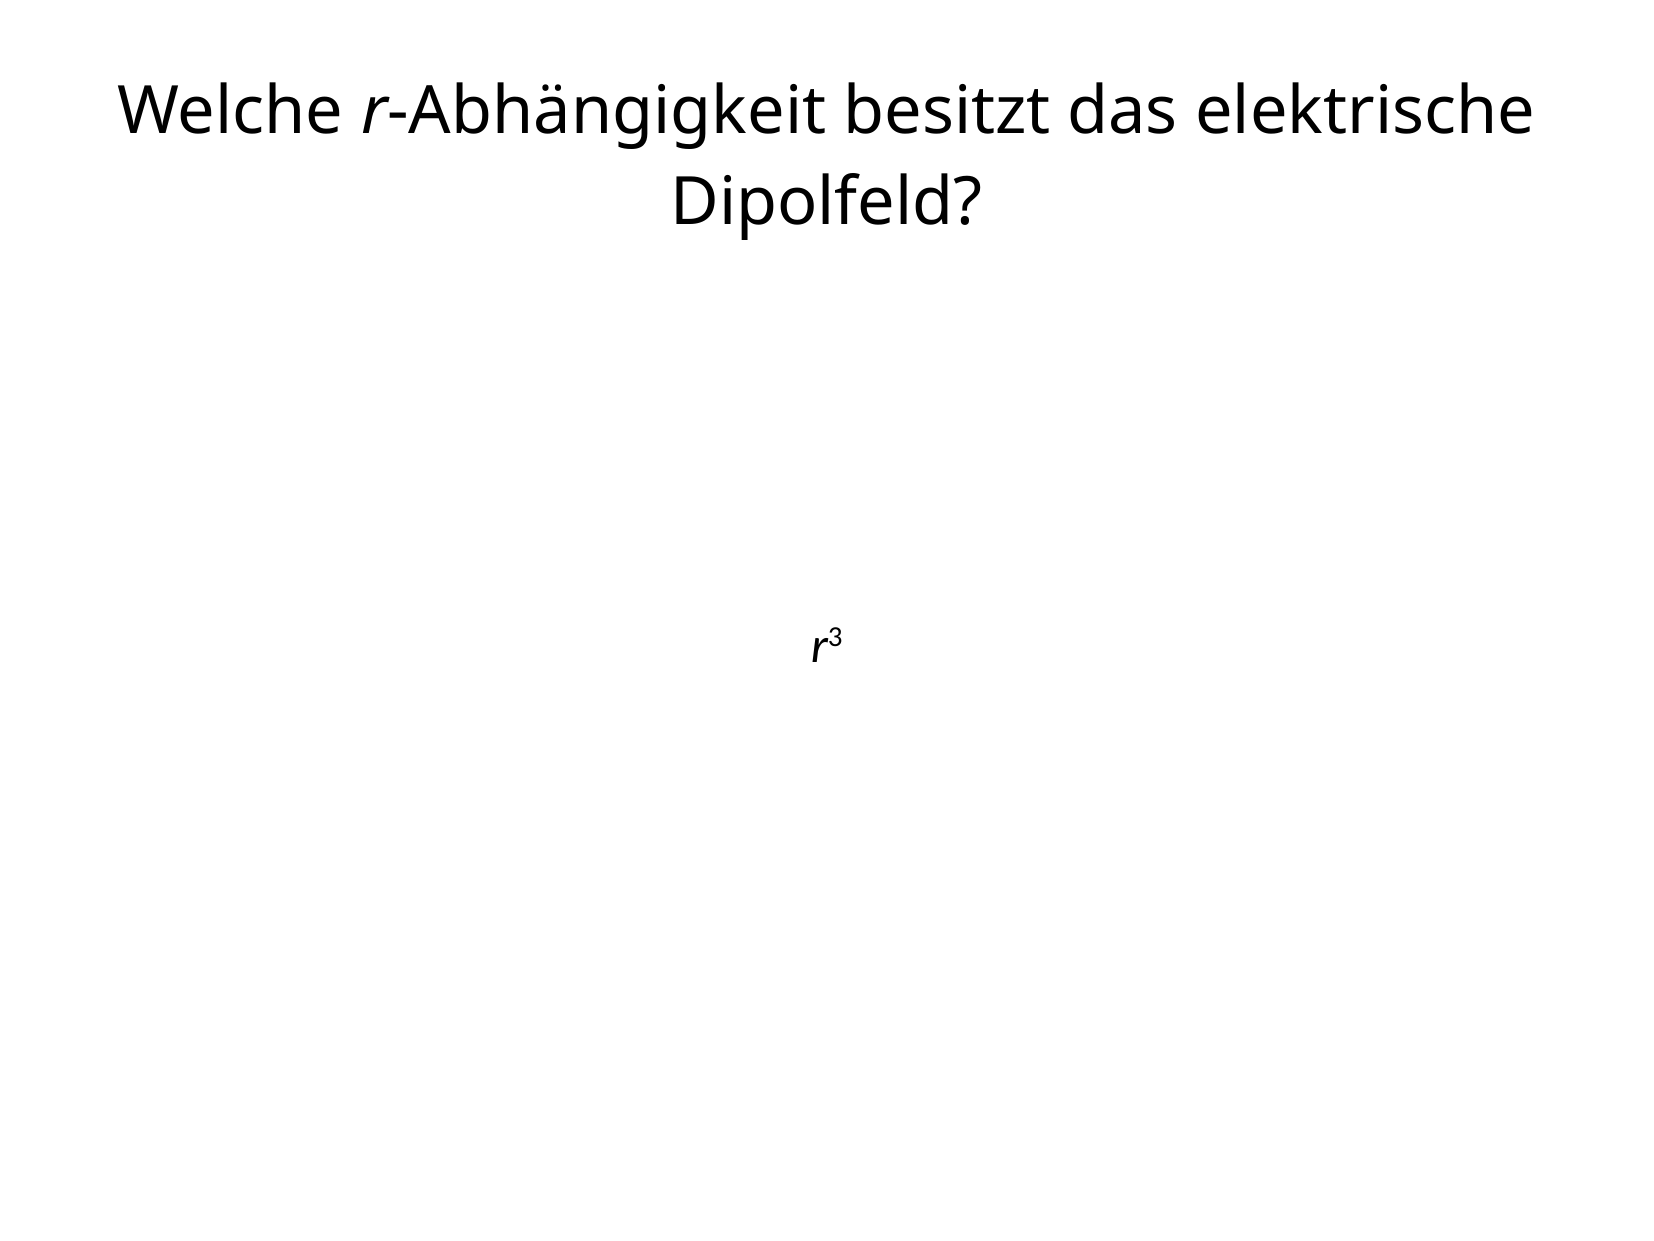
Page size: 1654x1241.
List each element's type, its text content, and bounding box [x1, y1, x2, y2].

title Welche r-Abhängigkeit besitzt das elektrische Dipolfeld? [82, 49, 1571, 257]
subtitle r3 [82, 290, 1571, 1010]
